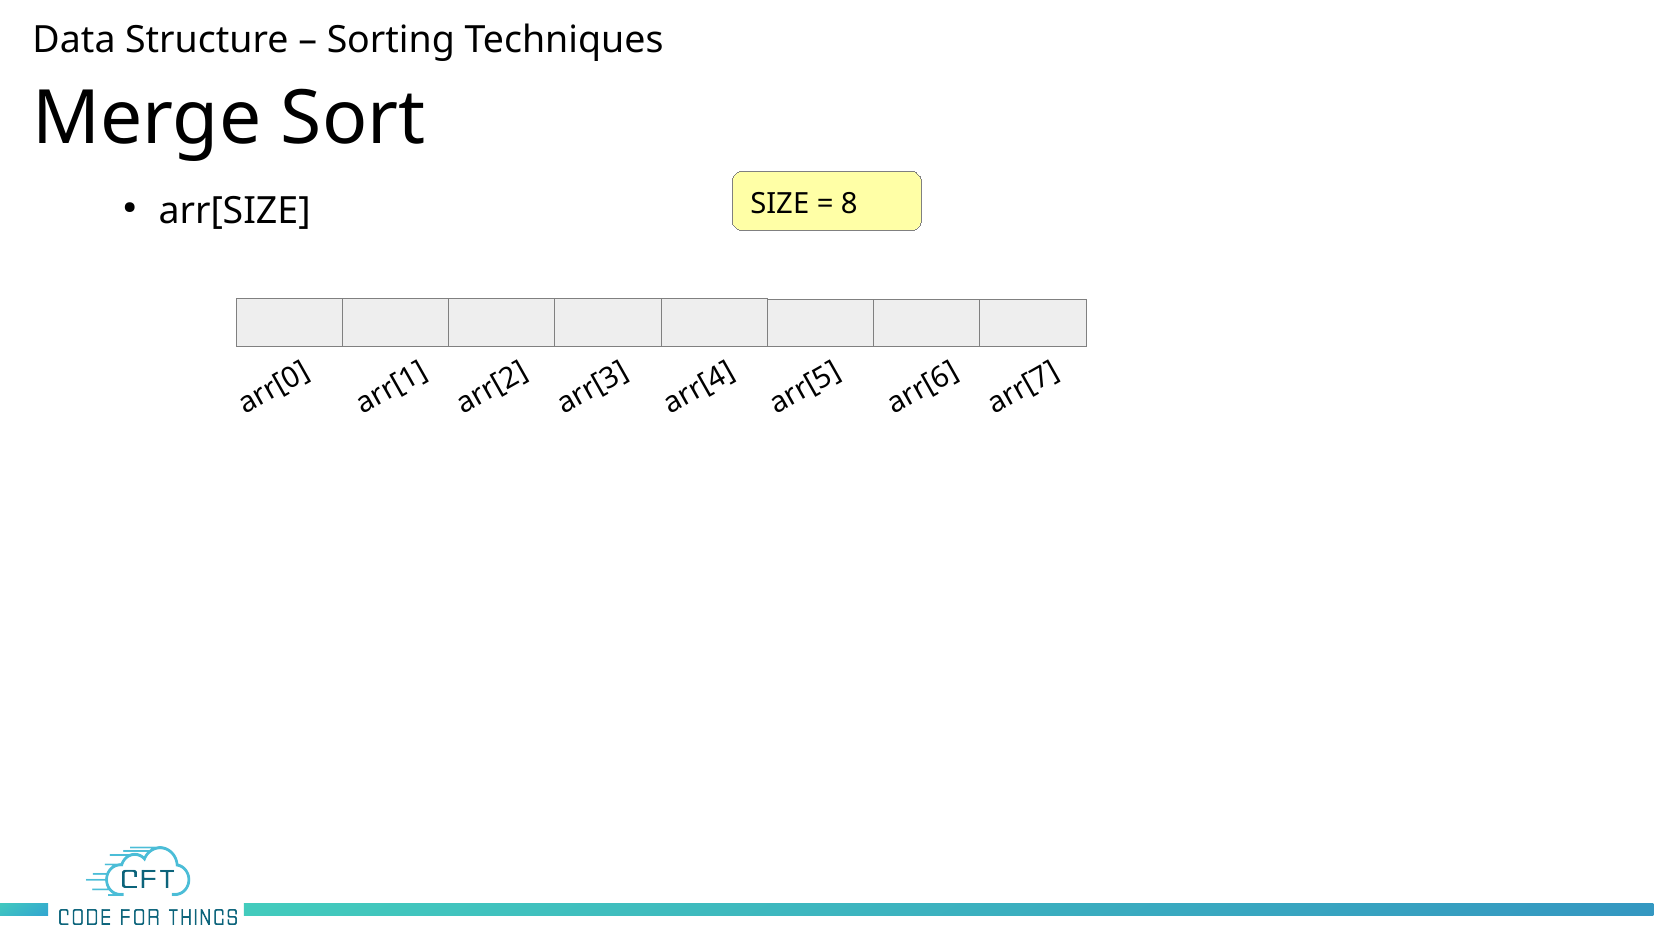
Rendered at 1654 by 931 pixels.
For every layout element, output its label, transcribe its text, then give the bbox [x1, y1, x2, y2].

picture [59, 846, 237, 925]
text_box arr[SIZE] [108, 176, 353, 243]
text_box arr[5] [744, 324, 885, 440]
text_box [236, 298, 1087, 347]
text_box arr[4] [641, 324, 776, 461]
text_box arr[1] [330, 324, 467, 461]
text_box arr[0] [212, 324, 354, 440]
text_box [732, 171, 922, 231]
text_box arr[6] [861, 324, 999, 461]
text_box SIZE = 8 [735, 175, 916, 225]
title Data Structure – Sorting Techniques Merge Sort [32, 12, 1184, 166]
text_box arr[7] [962, 324, 1104, 440]
text_box arr[3] [531, 324, 674, 440]
text_box arr[2] [430, 324, 568, 440]
